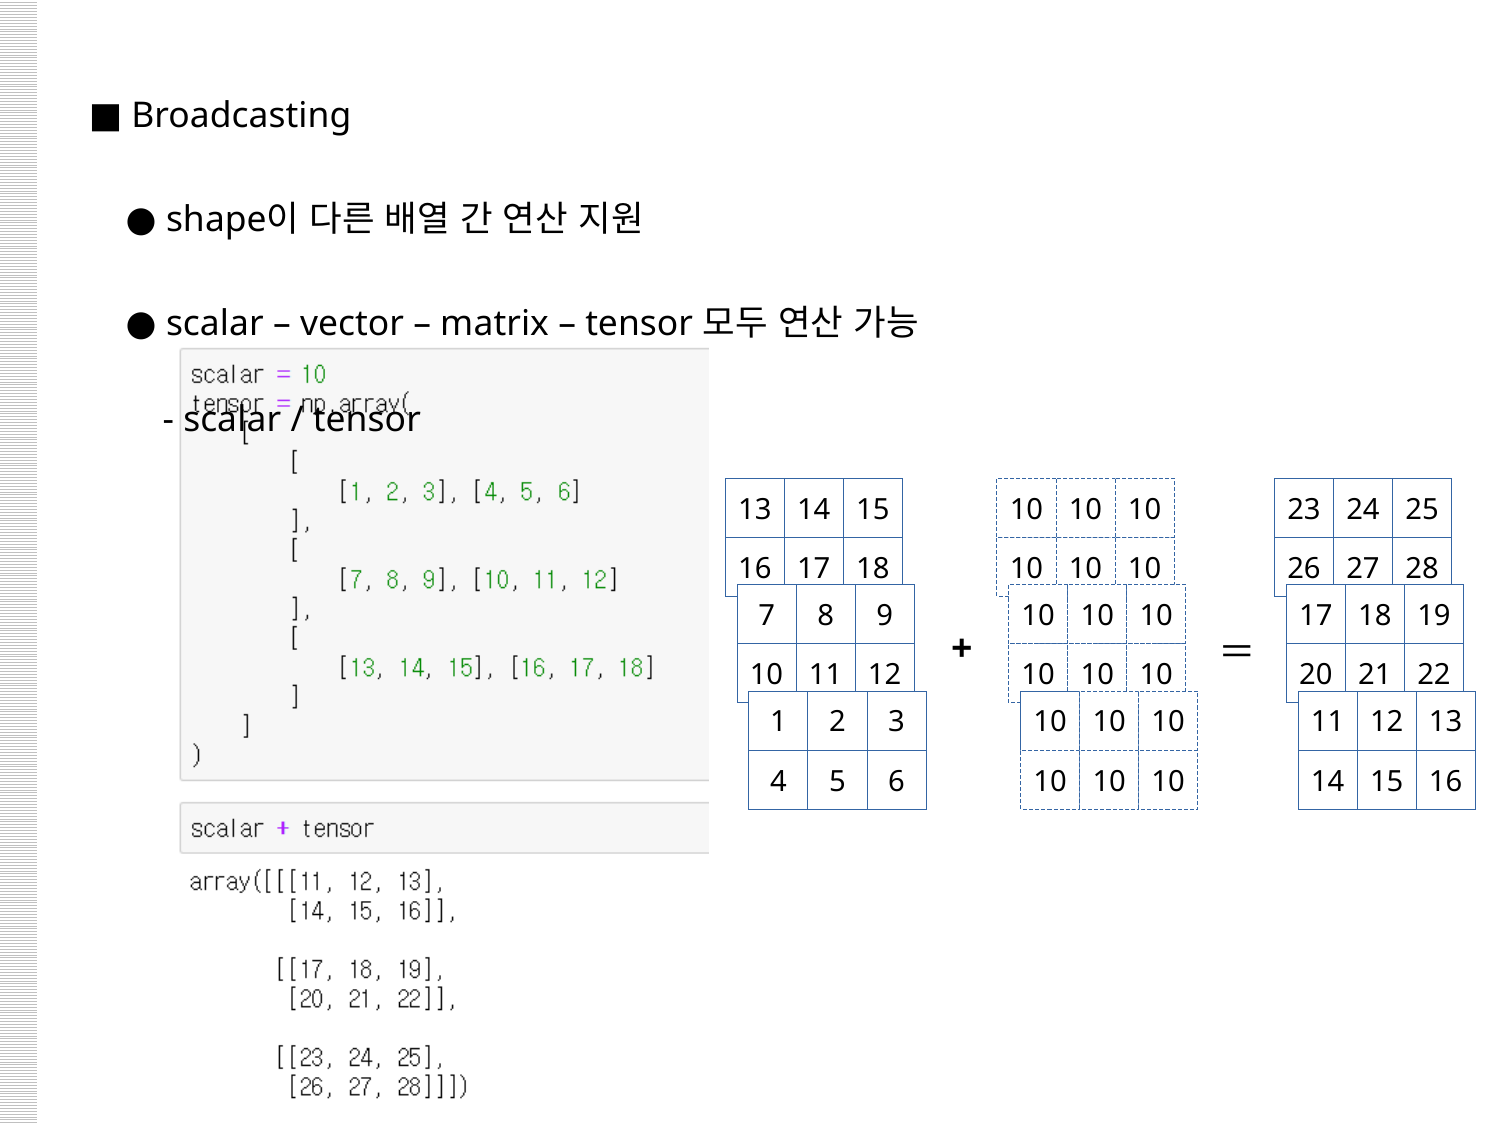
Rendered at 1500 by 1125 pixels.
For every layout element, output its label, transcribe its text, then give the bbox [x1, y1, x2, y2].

text_box 10 [1138, 691, 1198, 750]
text_box ■ Broadcasting ● shape이 다른 배열 간 연산 지원 ● scalar – vector – matrix – tensor 모두 연산 가능 - scalar / tensor [73, 33, 1453, 990]
text_box 13 [1416, 691, 1476, 750]
text_box 8 [796, 584, 855, 643]
text_box 10 [1115, 478, 1175, 537]
text_box 25 [1392, 478, 1452, 537]
text_box 10 [1126, 643, 1186, 691]
text_box 12 [855, 643, 915, 691]
text_box 10 [1008, 643, 1067, 703]
text_box 12 [1357, 691, 1416, 750]
text_box 10 [996, 478, 1056, 537]
text_box 27 [1333, 537, 1392, 584]
text_box 20 [1286, 643, 1345, 703]
text_box 10 [1008, 584, 1067, 643]
text_box 11 [796, 643, 855, 691]
text_box ＝ [1203, 614, 1271, 667]
text_box 13 [725, 478, 784, 537]
text_box 4 [748, 750, 807, 810]
text_box 10 [996, 537, 1056, 597]
text_box 1 [748, 691, 807, 750]
text_box 24 [1333, 478, 1392, 537]
text_box 3 [867, 691, 927, 750]
text_box 18 [843, 537, 903, 584]
text_box 10 [1126, 584, 1186, 643]
text_box 10 [737, 643, 796, 703]
text_box 10 [1079, 691, 1138, 750]
text_box 18 [1345, 584, 1404, 643]
text_box 10 [1056, 537, 1115, 584]
text_box 10 [1138, 750, 1198, 810]
picture [177, 990, 709, 1111]
text_box 10 [1115, 537, 1175, 584]
text_box 10 [1067, 584, 1126, 643]
text_box 7 [737, 584, 796, 643]
text_box 17 [784, 537, 843, 584]
text_box 10 [1056, 478, 1115, 537]
text_box 11 [1298, 691, 1357, 750]
text_box 14 [1298, 750, 1357, 810]
text_box 15 [843, 478, 903, 537]
text_box 19 [1404, 584, 1464, 643]
text_box 28 [1392, 537, 1452, 584]
text_box 6 [867, 750, 927, 810]
text_box 15 [1357, 750, 1416, 810]
text_box 17 [1286, 584, 1345, 643]
text_box 9 [855, 584, 915, 643]
text_box 10 [1020, 750, 1079, 810]
text_box 10 [1020, 691, 1079, 750]
text_box 21 [1345, 643, 1404, 691]
text_box 16 [1416, 750, 1476, 810]
text_box 16 [725, 537, 784, 597]
text_box 14 [784, 478, 843, 537]
text_box + [936, 614, 990, 667]
text_box 2 [807, 691, 867, 750]
text_box 23 [1274, 478, 1333, 537]
text_box 22 [1404, 643, 1464, 691]
text_box 5 [807, 750, 867, 810]
text_box 10 [1079, 750, 1138, 810]
text_box 26 [1274, 537, 1333, 597]
text_box 10 [1067, 643, 1126, 691]
